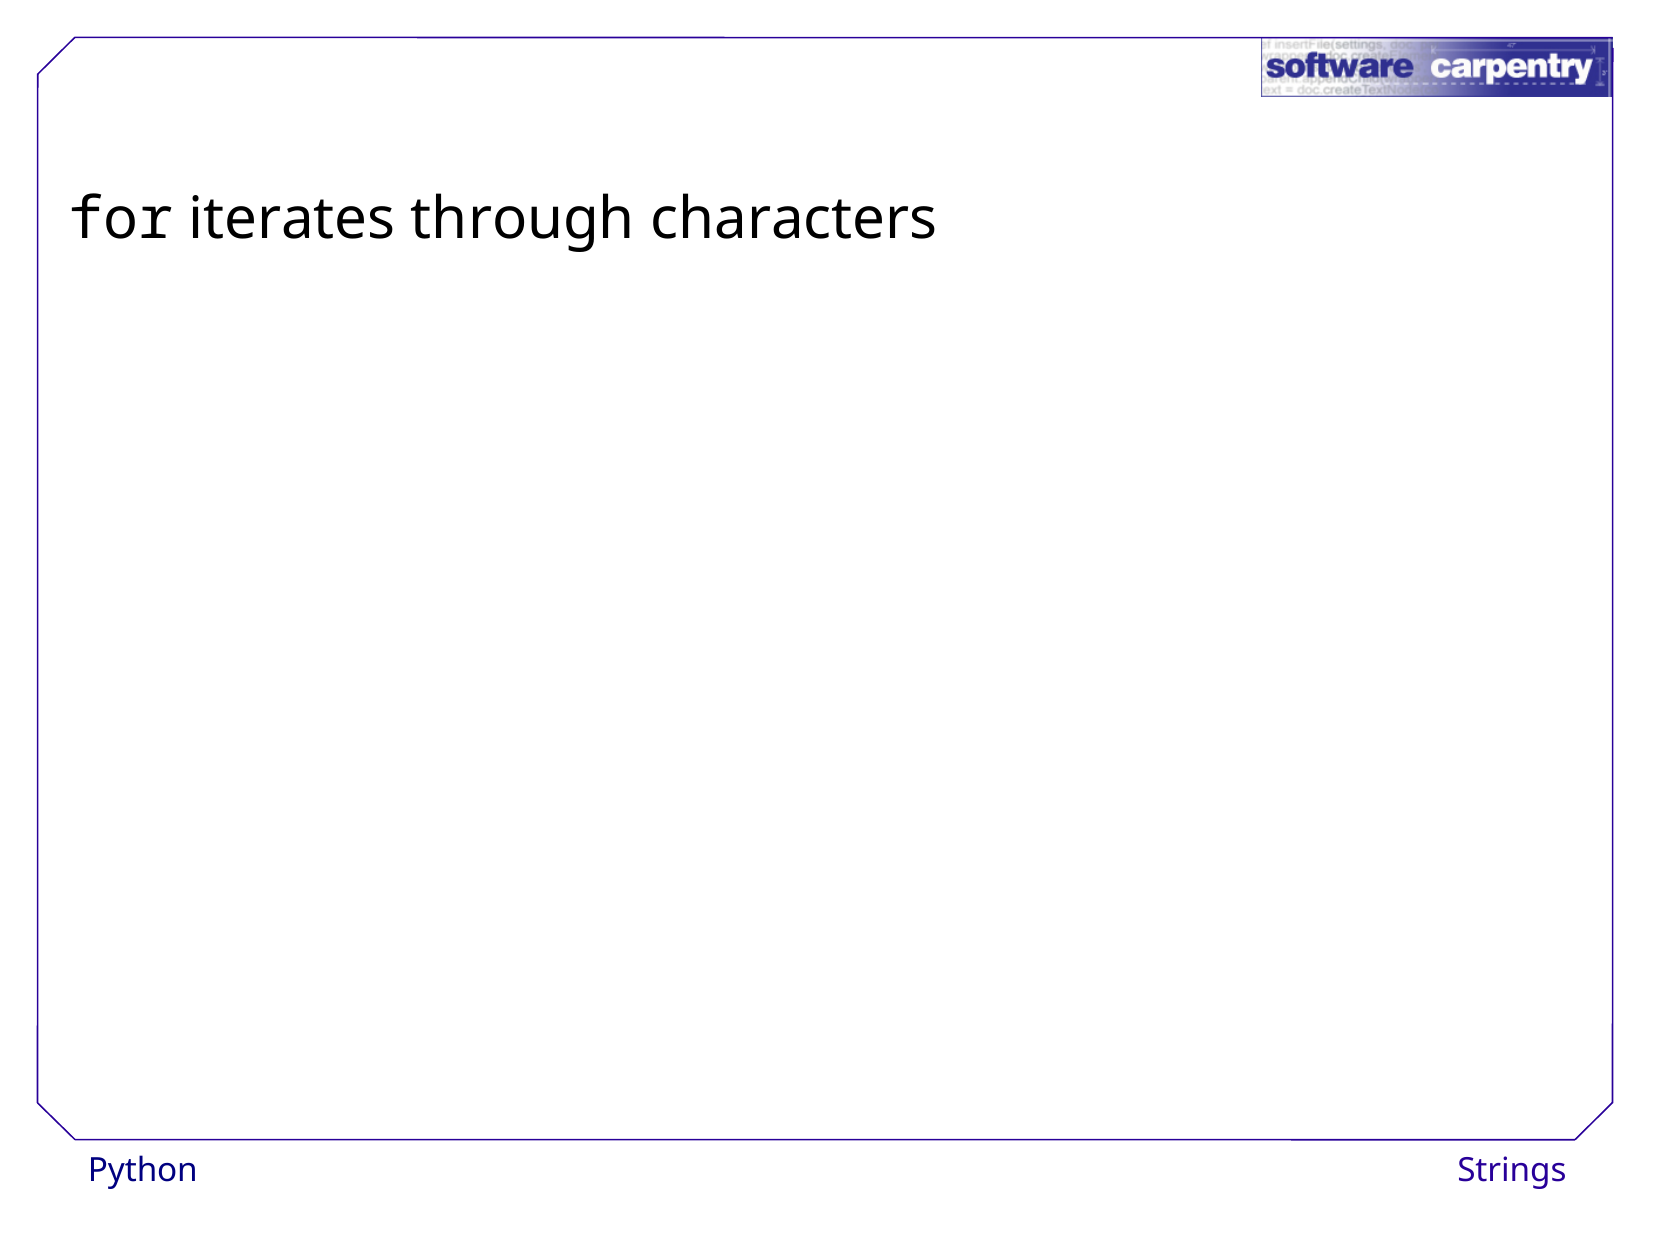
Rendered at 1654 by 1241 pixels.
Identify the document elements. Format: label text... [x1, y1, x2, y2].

text_box for iterates through characters [53, 138, 1103, 259]
picture [1261, 39, 1613, 97]
